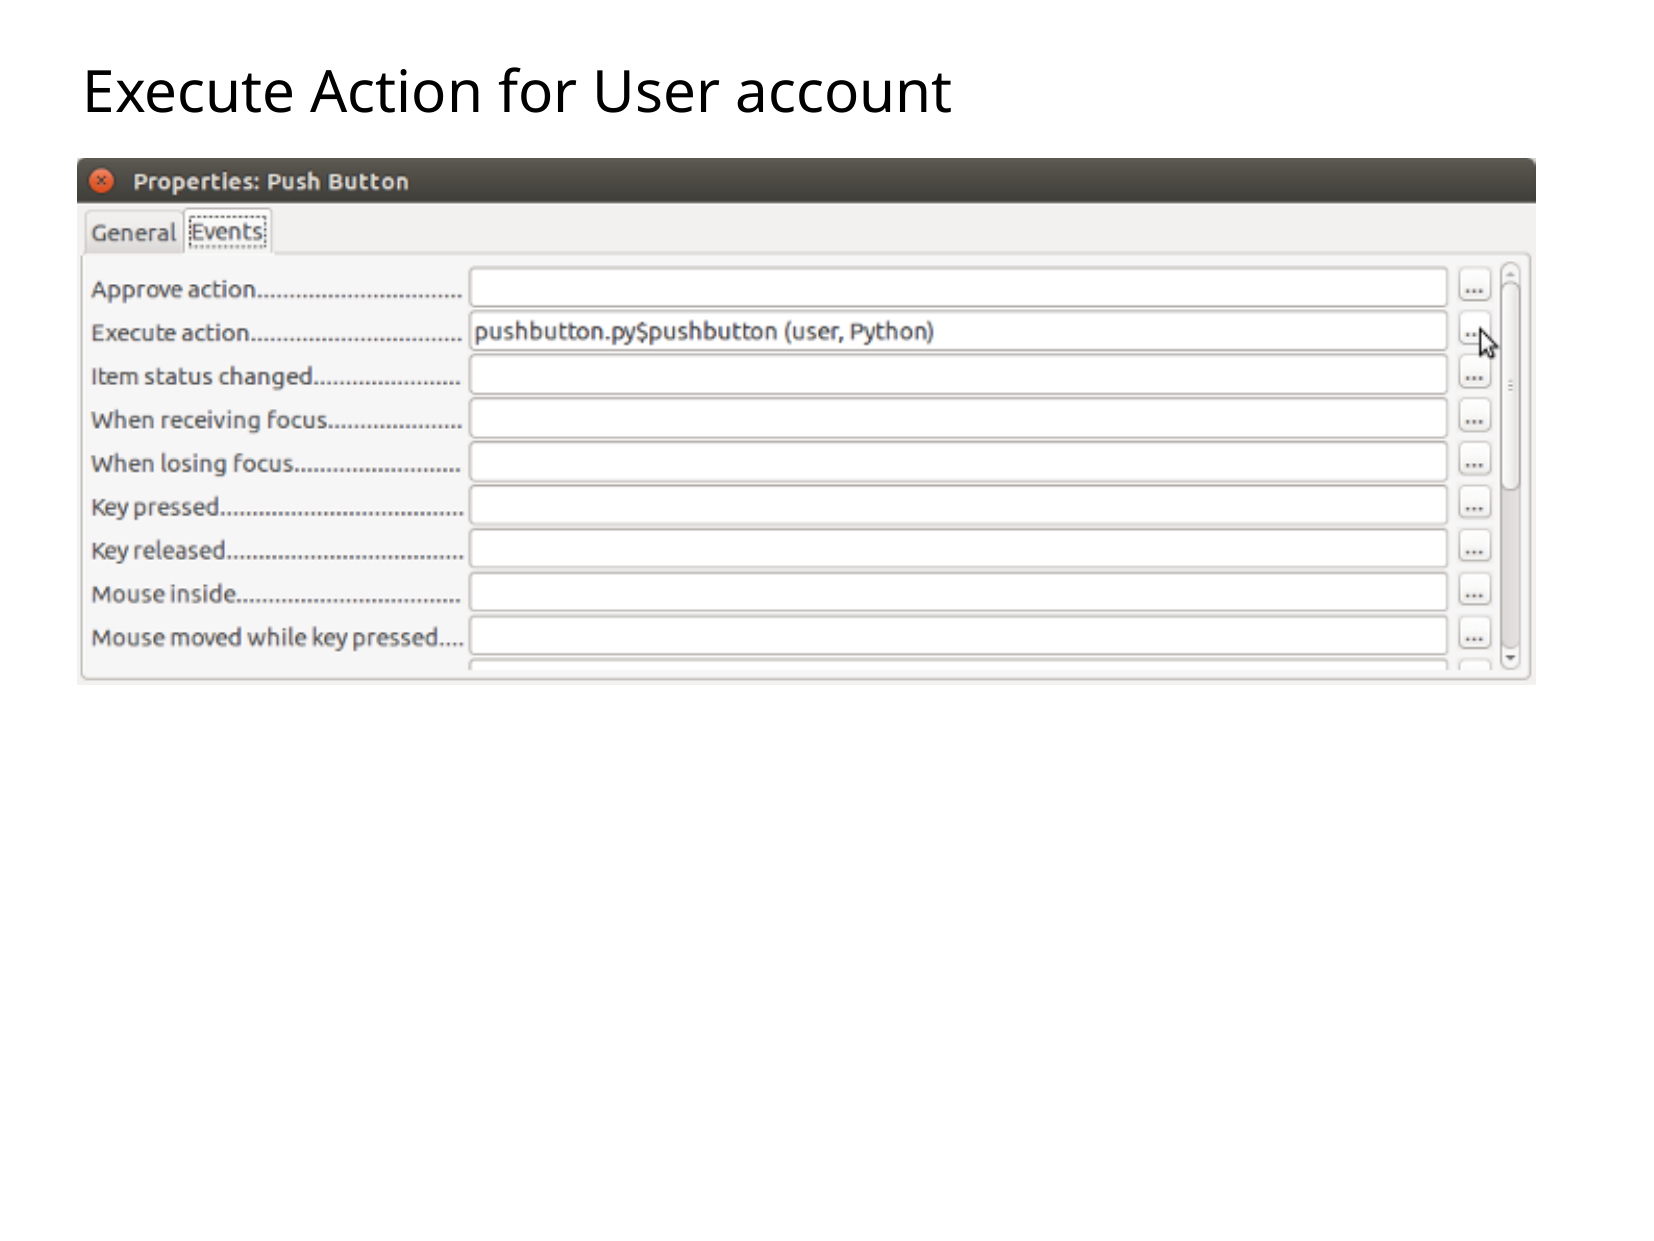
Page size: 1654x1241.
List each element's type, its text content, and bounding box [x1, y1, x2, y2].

picture [77, 158, 1536, 686]
title Execute Action for User account [82, 49, 1571, 130]
